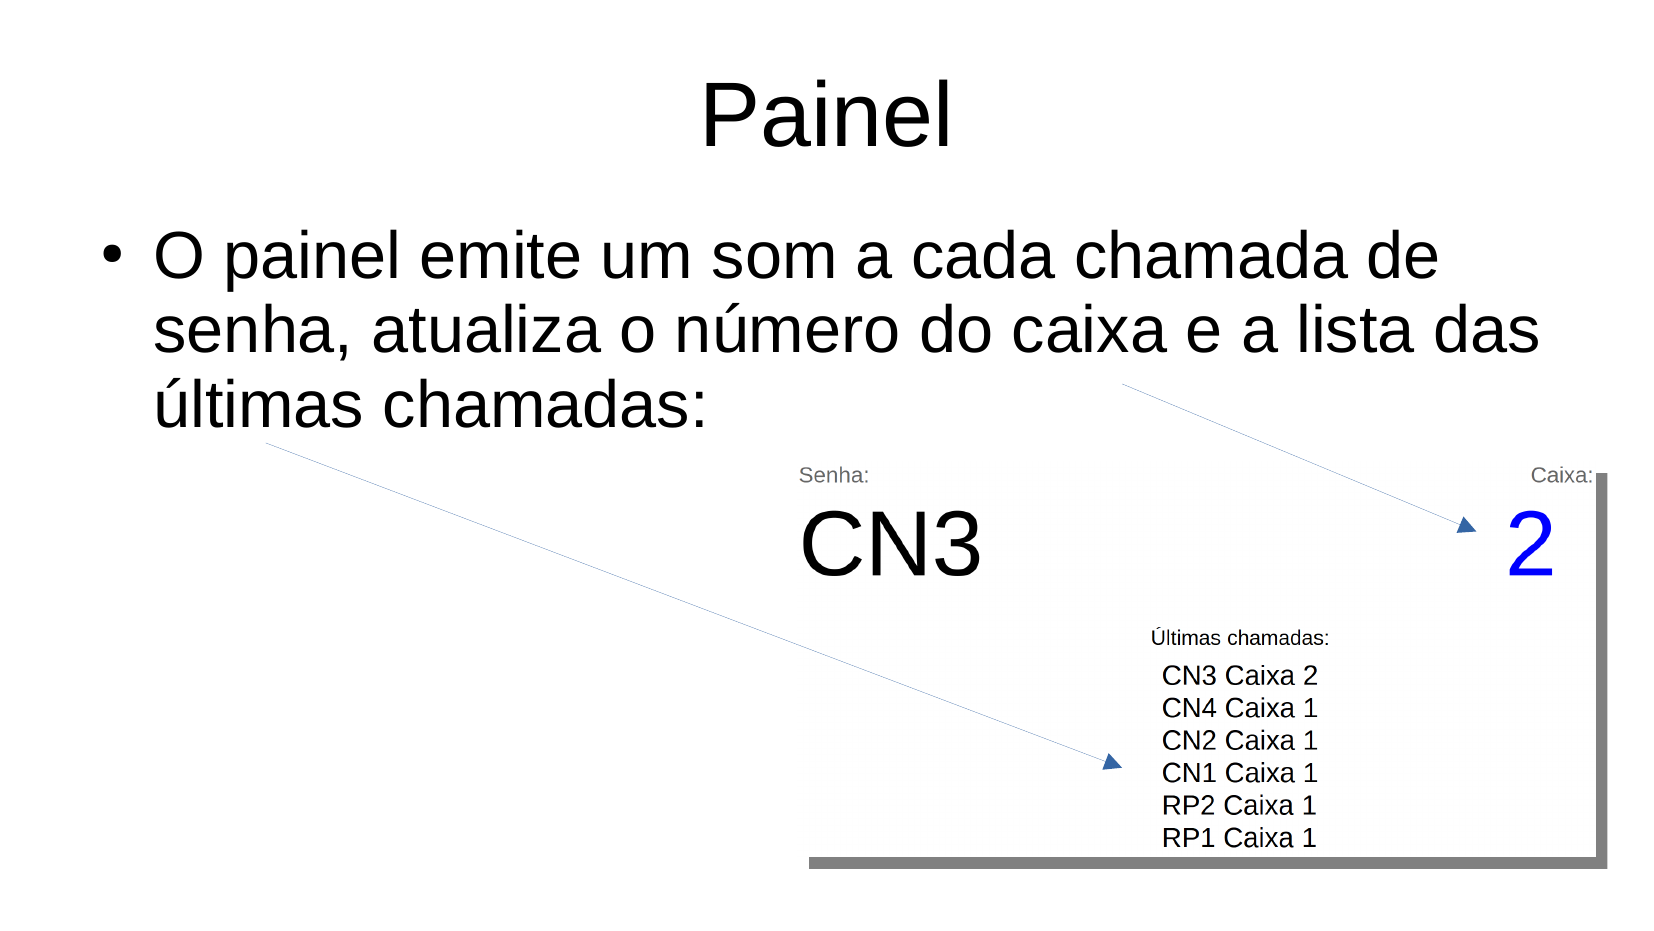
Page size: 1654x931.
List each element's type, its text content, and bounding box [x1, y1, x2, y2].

list O painel emite um som a cada chamada de senha, atualiza o número do caixa e a lista das últimas chamadas: [82, 217, 1571, 758]
picture [797, 461, 1596, 857]
title Painel [82, 37, 1571, 193]
